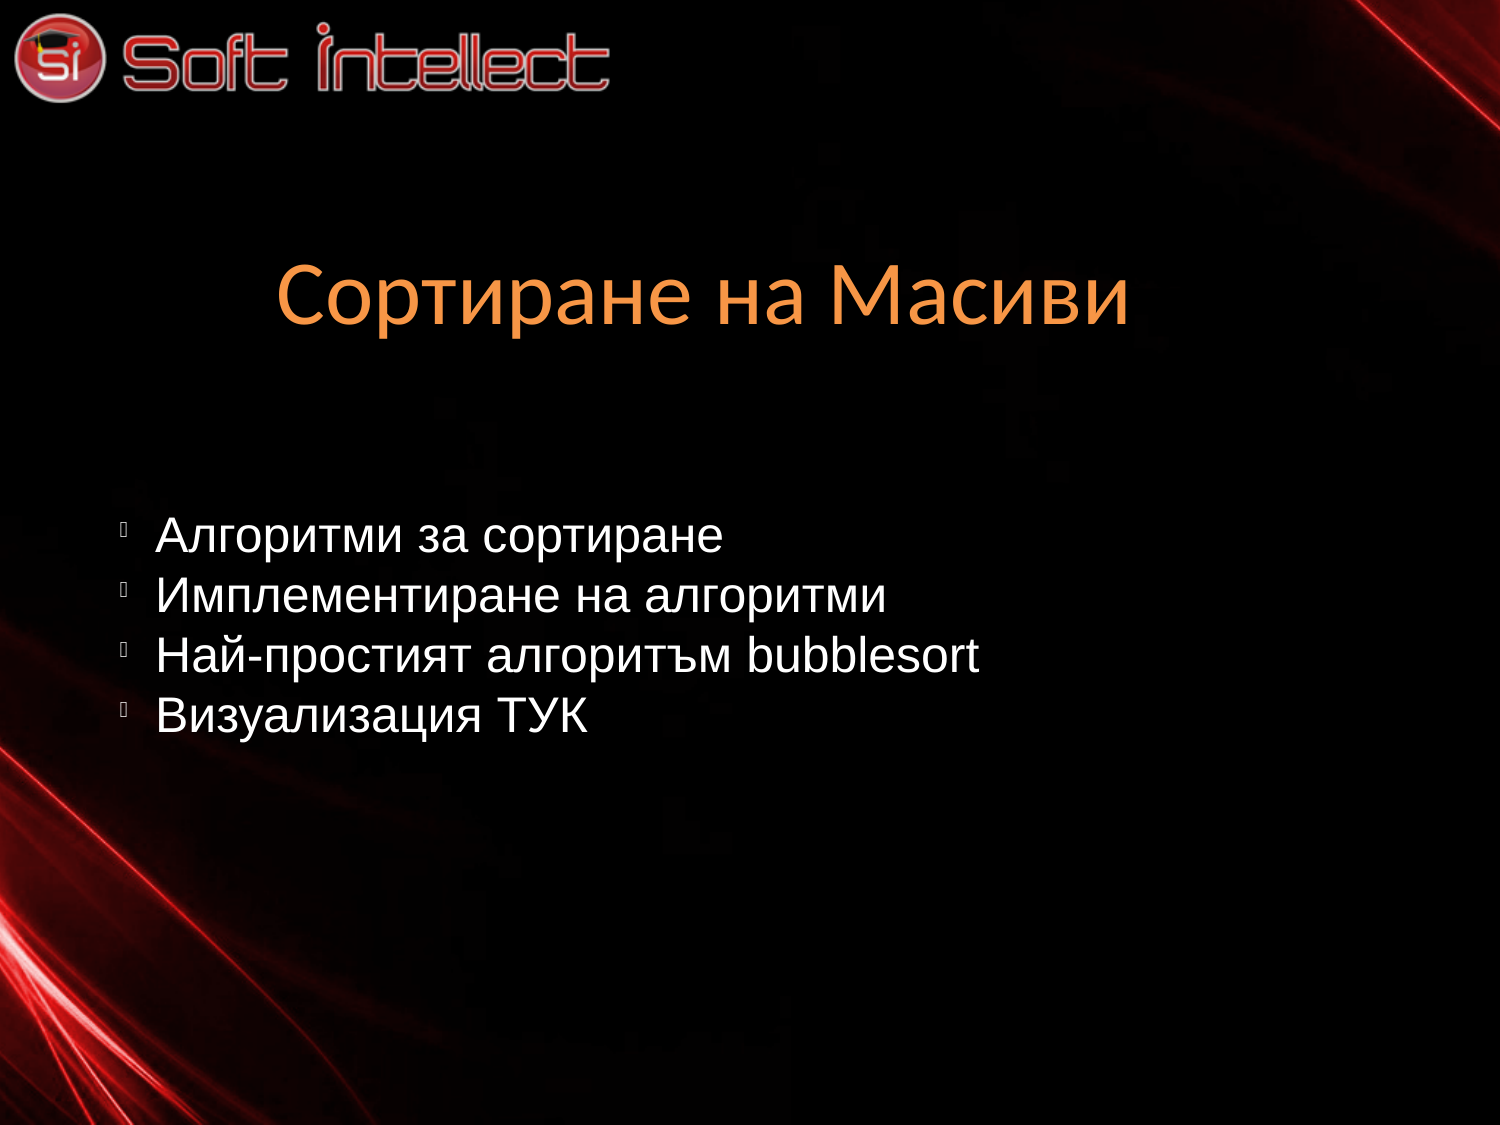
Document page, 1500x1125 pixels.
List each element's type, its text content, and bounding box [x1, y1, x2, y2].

picture [0, 0, 1500, 1125]
text_box Сортиране на Масиви [30, 194, 1380, 382]
text_box Алгоритми за сортиране Имплементиране на алгоритми Най-простият алгоритъм bubblesort Визуализация ТУК [105, 495, 1470, 825]
